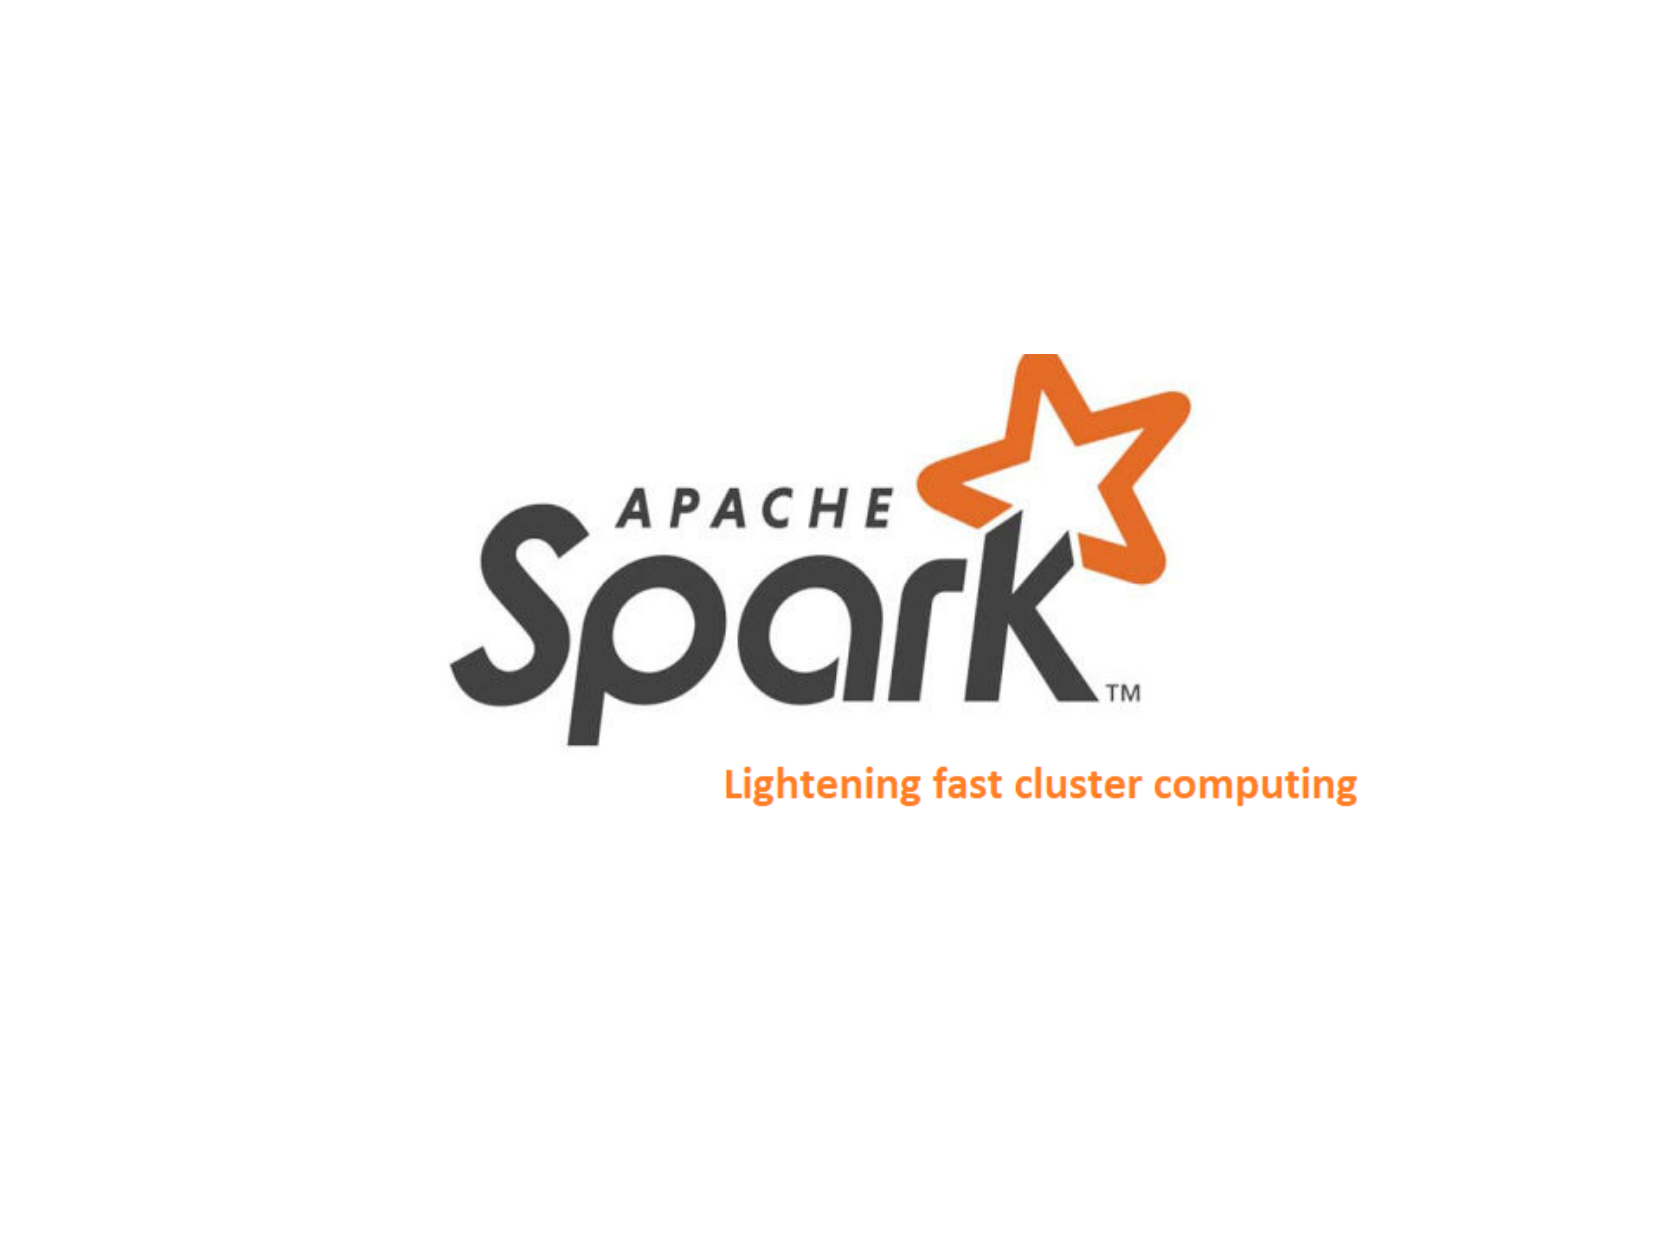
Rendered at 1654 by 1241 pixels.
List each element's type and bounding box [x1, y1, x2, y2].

picture [366, 354, 1382, 866]
